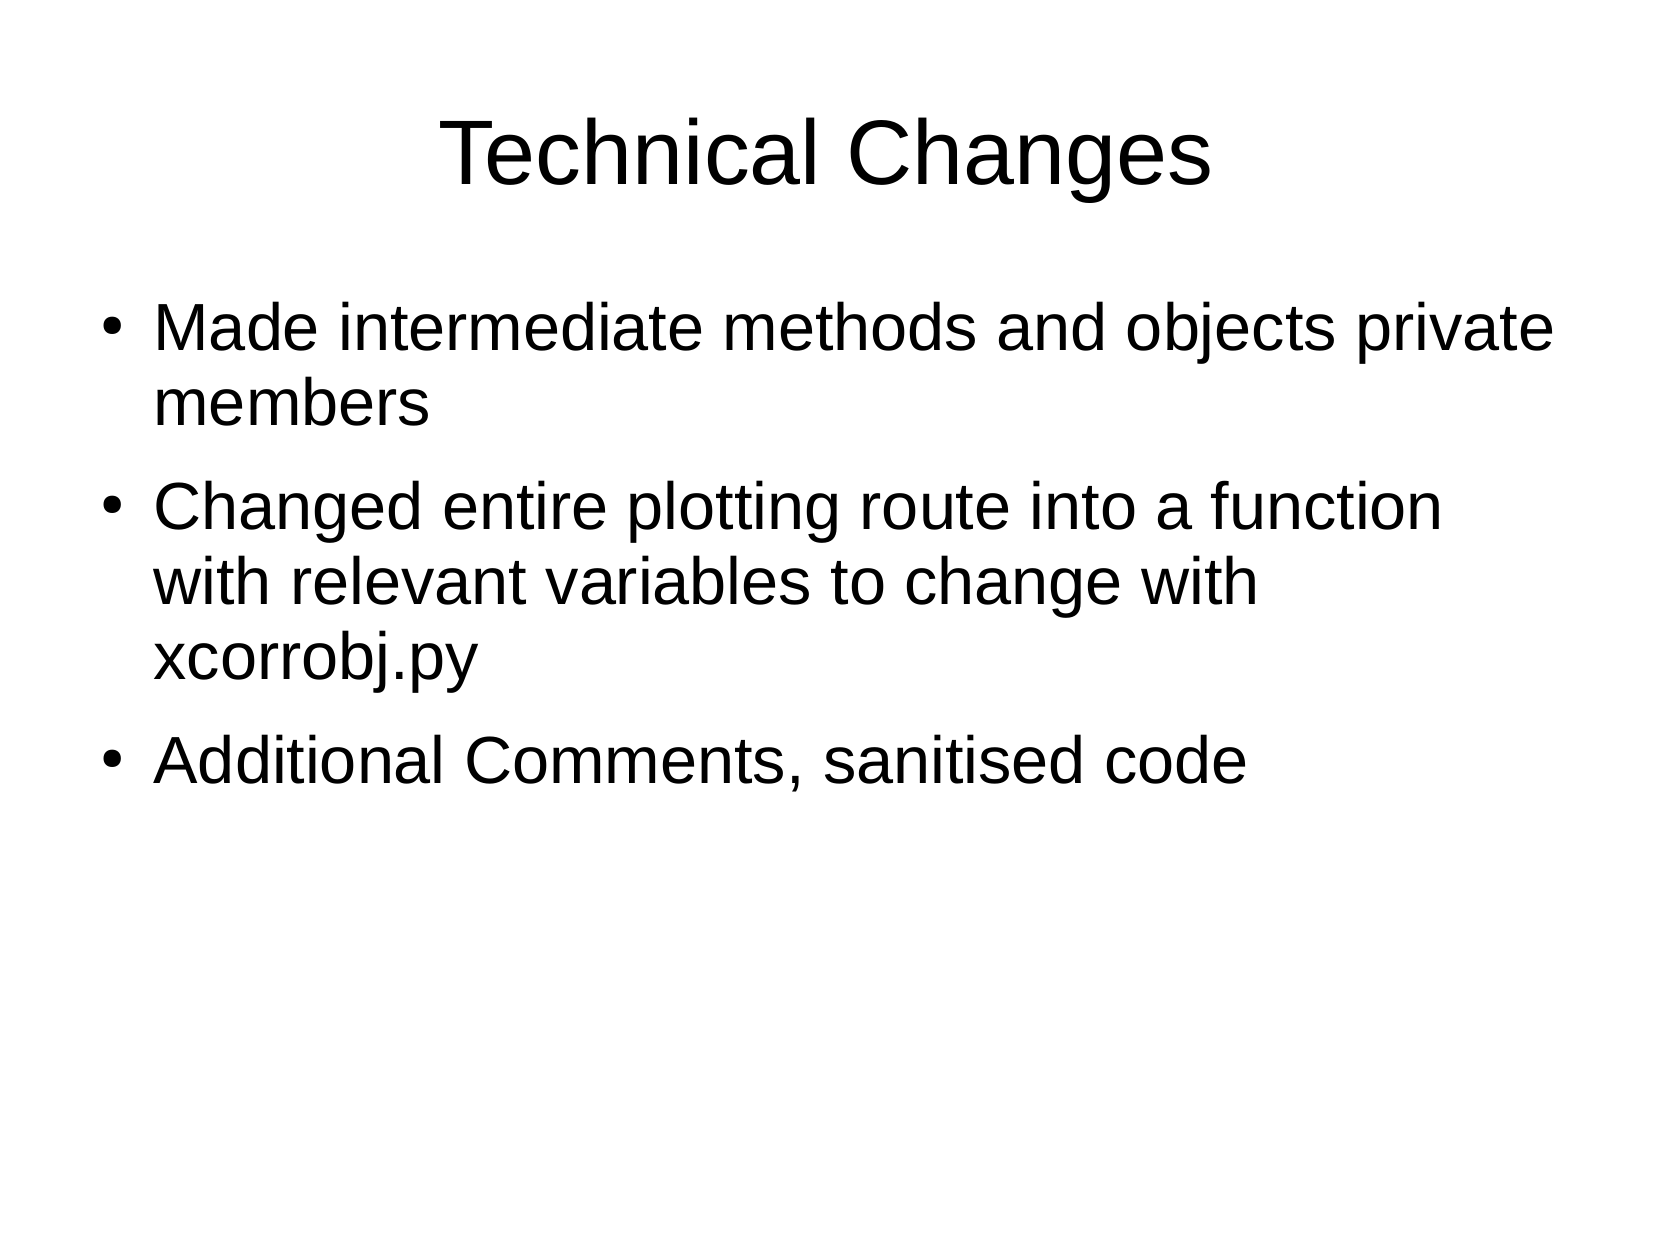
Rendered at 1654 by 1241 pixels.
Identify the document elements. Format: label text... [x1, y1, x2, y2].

list Made intermediate methods and objects private members Changed entire plotting route into a function with relevant variables to change with xcorrobj.py Additional Comments, sanitised code [82, 290, 1571, 1010]
title Technical Changes [82, 49, 1571, 257]
